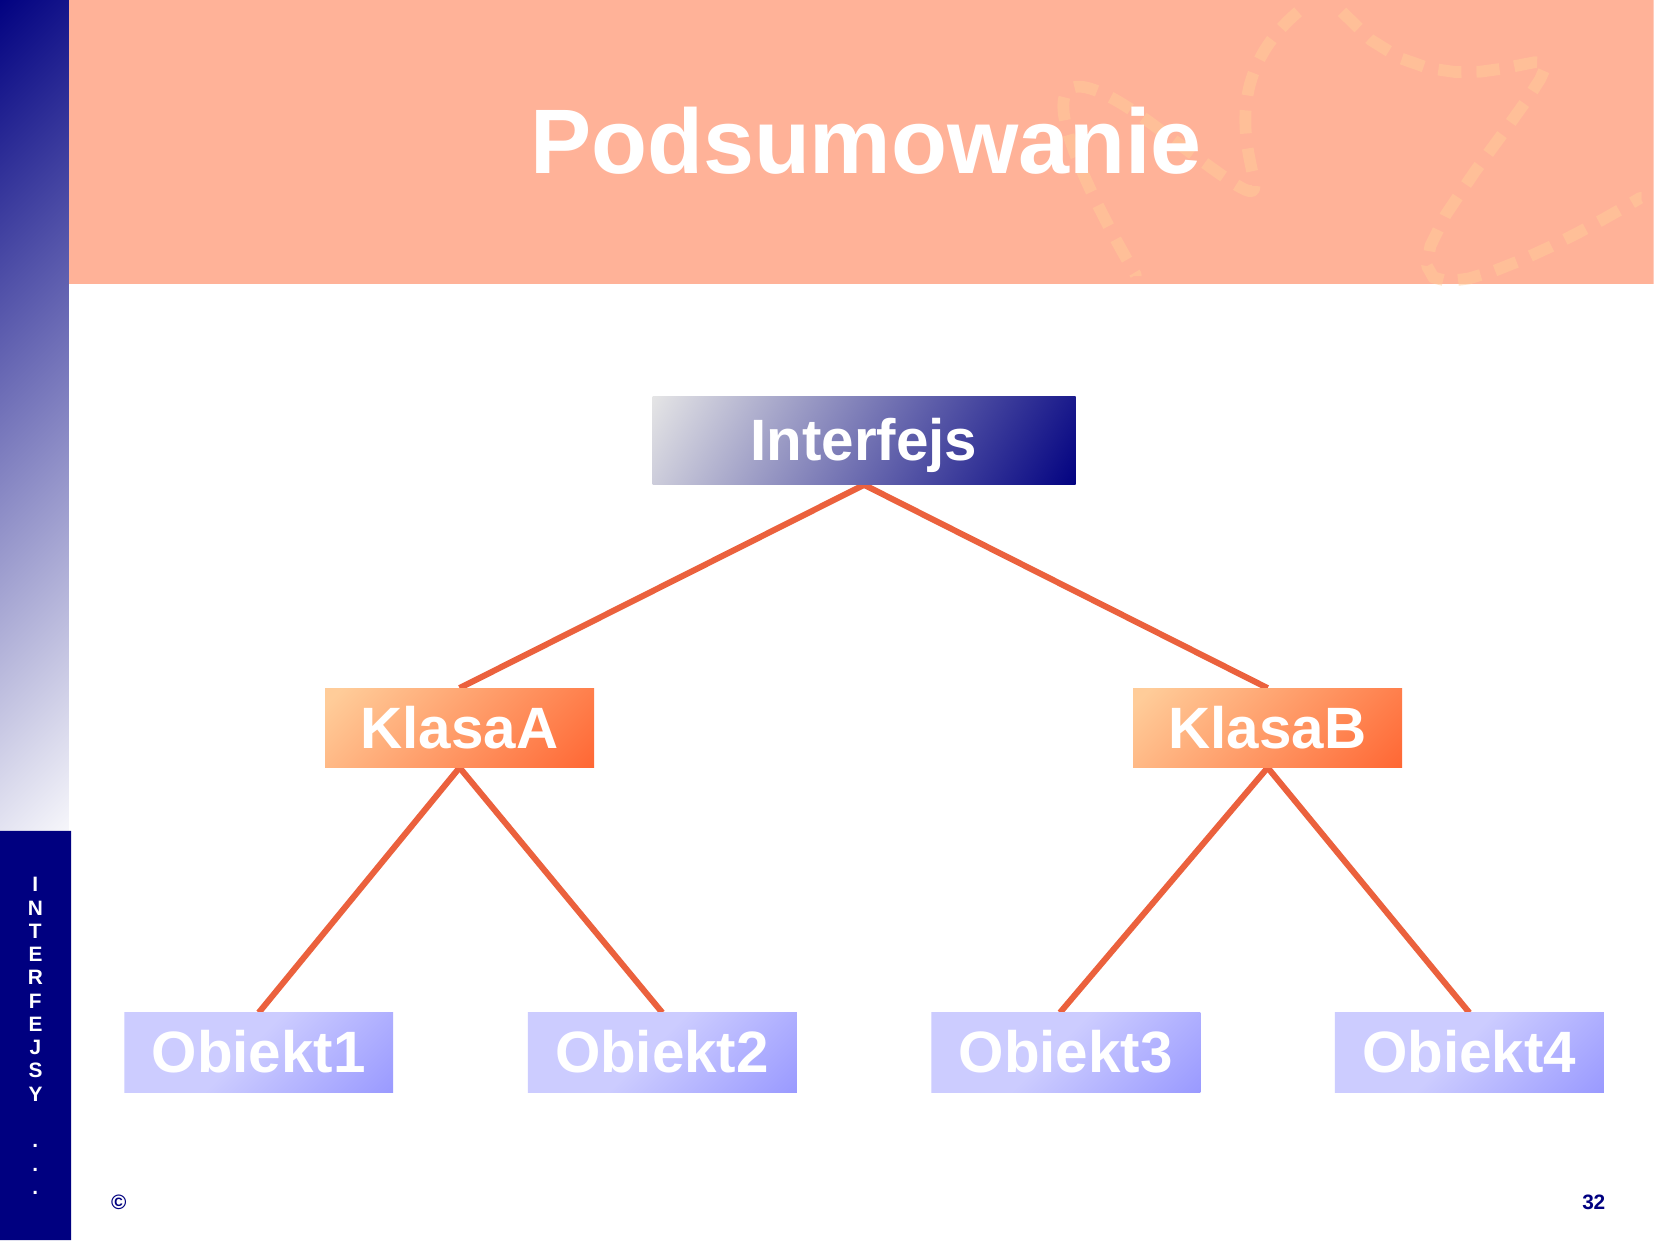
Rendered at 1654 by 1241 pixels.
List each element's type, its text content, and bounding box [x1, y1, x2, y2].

text_box Obiekt1 [124, 1012, 394, 1093]
text_box KlasaB [1133, 688, 1403, 768]
text_box Interfejs [652, 396, 1076, 485]
text_box Obiekt2 [527, 1012, 797, 1093]
text_box Obiekt3 [931, 1012, 1201, 1093]
text_box KlasaA [325, 688, 595, 768]
text_box Obiekt4 [1334, 1012, 1604, 1093]
title Podsumowanie [116, 37, 1617, 246]
text_box I N T E R F E J S Y . . . [0, 830, 71, 1241]
